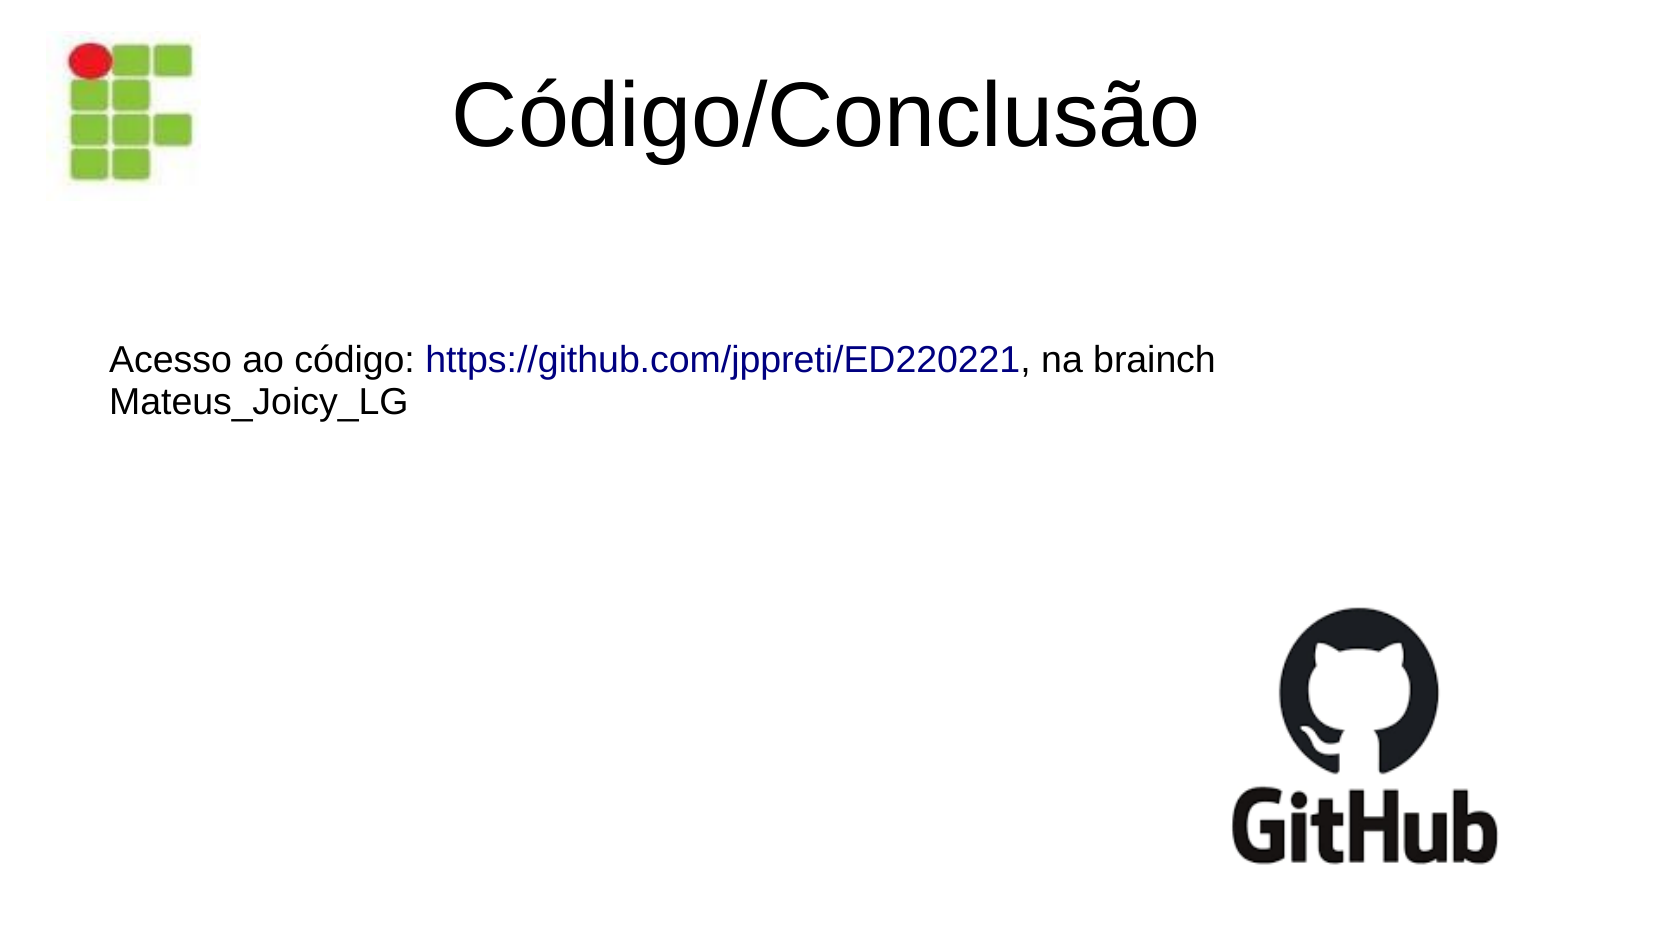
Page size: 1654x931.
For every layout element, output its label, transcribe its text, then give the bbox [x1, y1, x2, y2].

picture [46, 31, 201, 201]
picture [1098, 590, 1620, 898]
text_box Acesso ao código: https://github.com/jppreti/ED220221, na brainch Mateus_Joicy_LG [94, 330, 1252, 472]
title Código/Conclusão [201, 37, 1571, 193]
